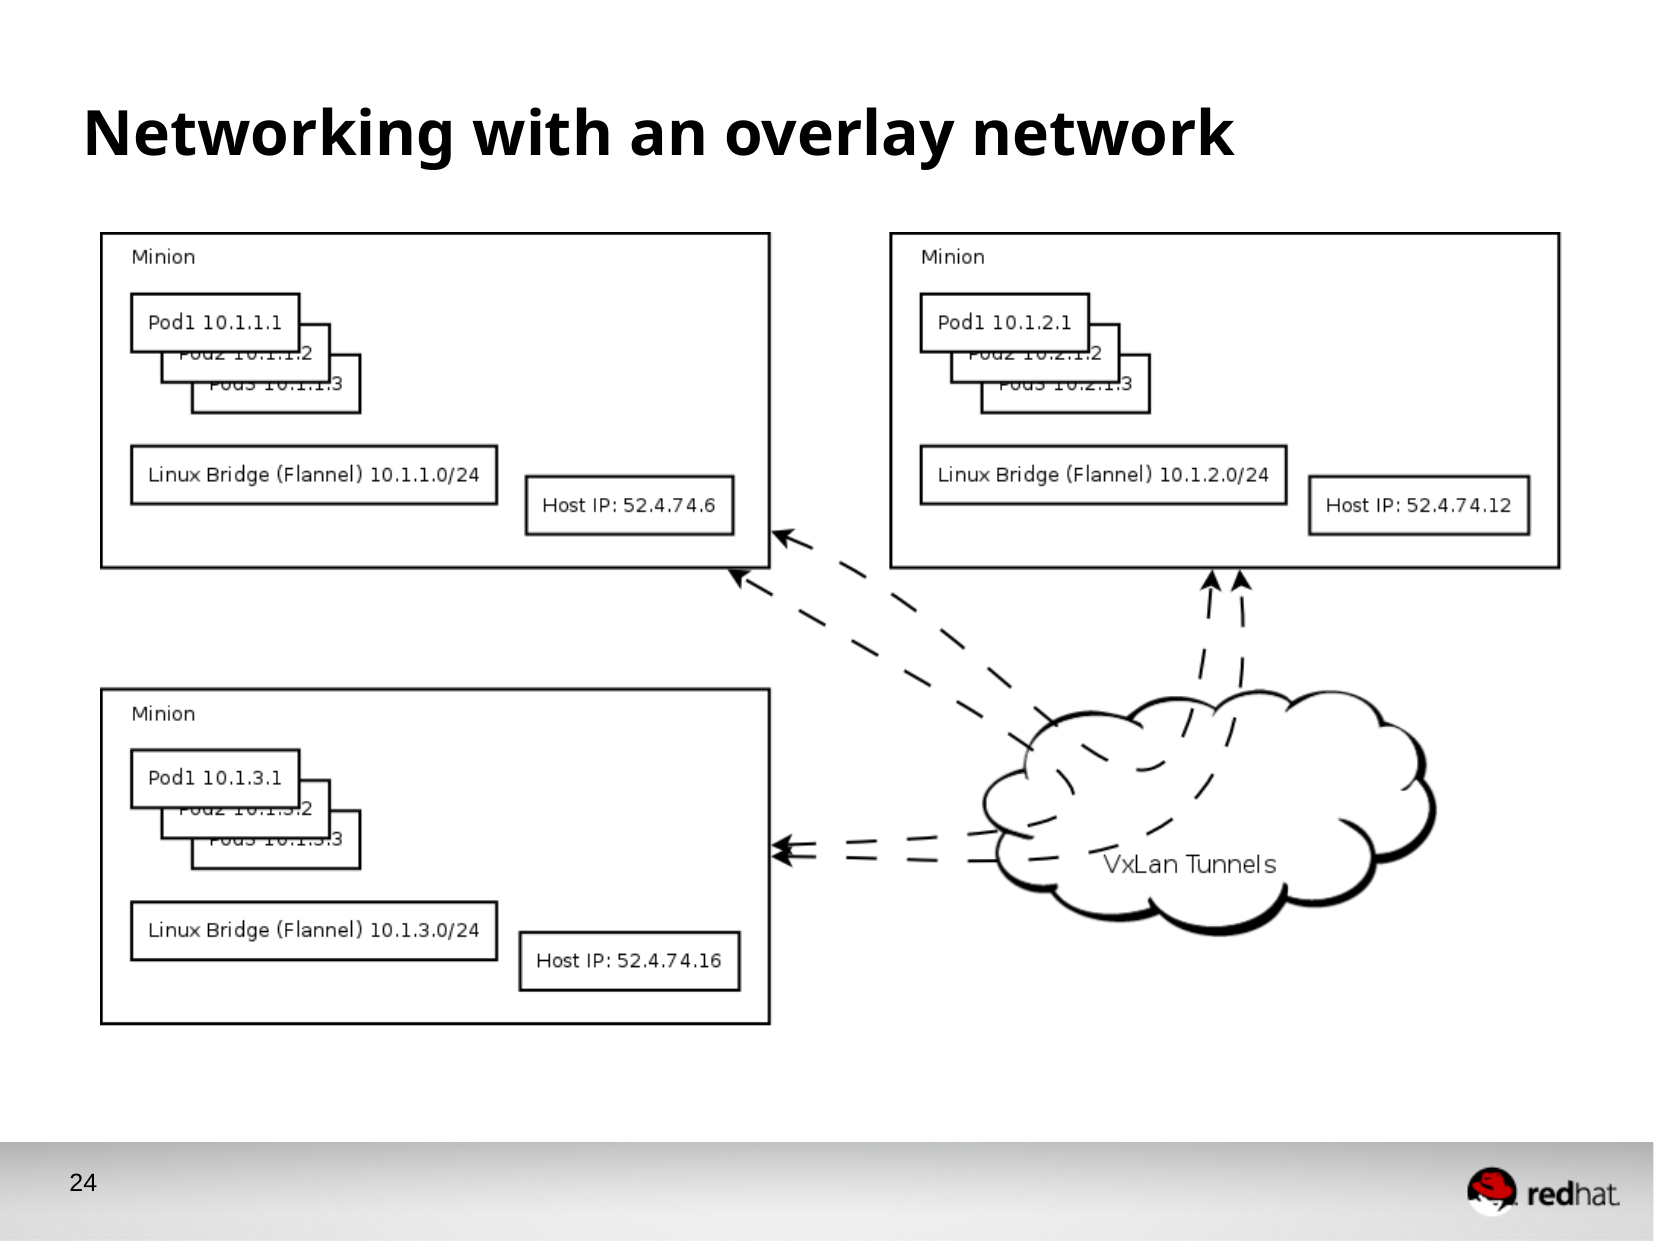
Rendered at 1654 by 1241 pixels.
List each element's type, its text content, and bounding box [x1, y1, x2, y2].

picture [100, 232, 1562, 1027]
picture [0, 1142, 1654, 1241]
title Networking with an overlay network [82, 37, 1571, 226]
